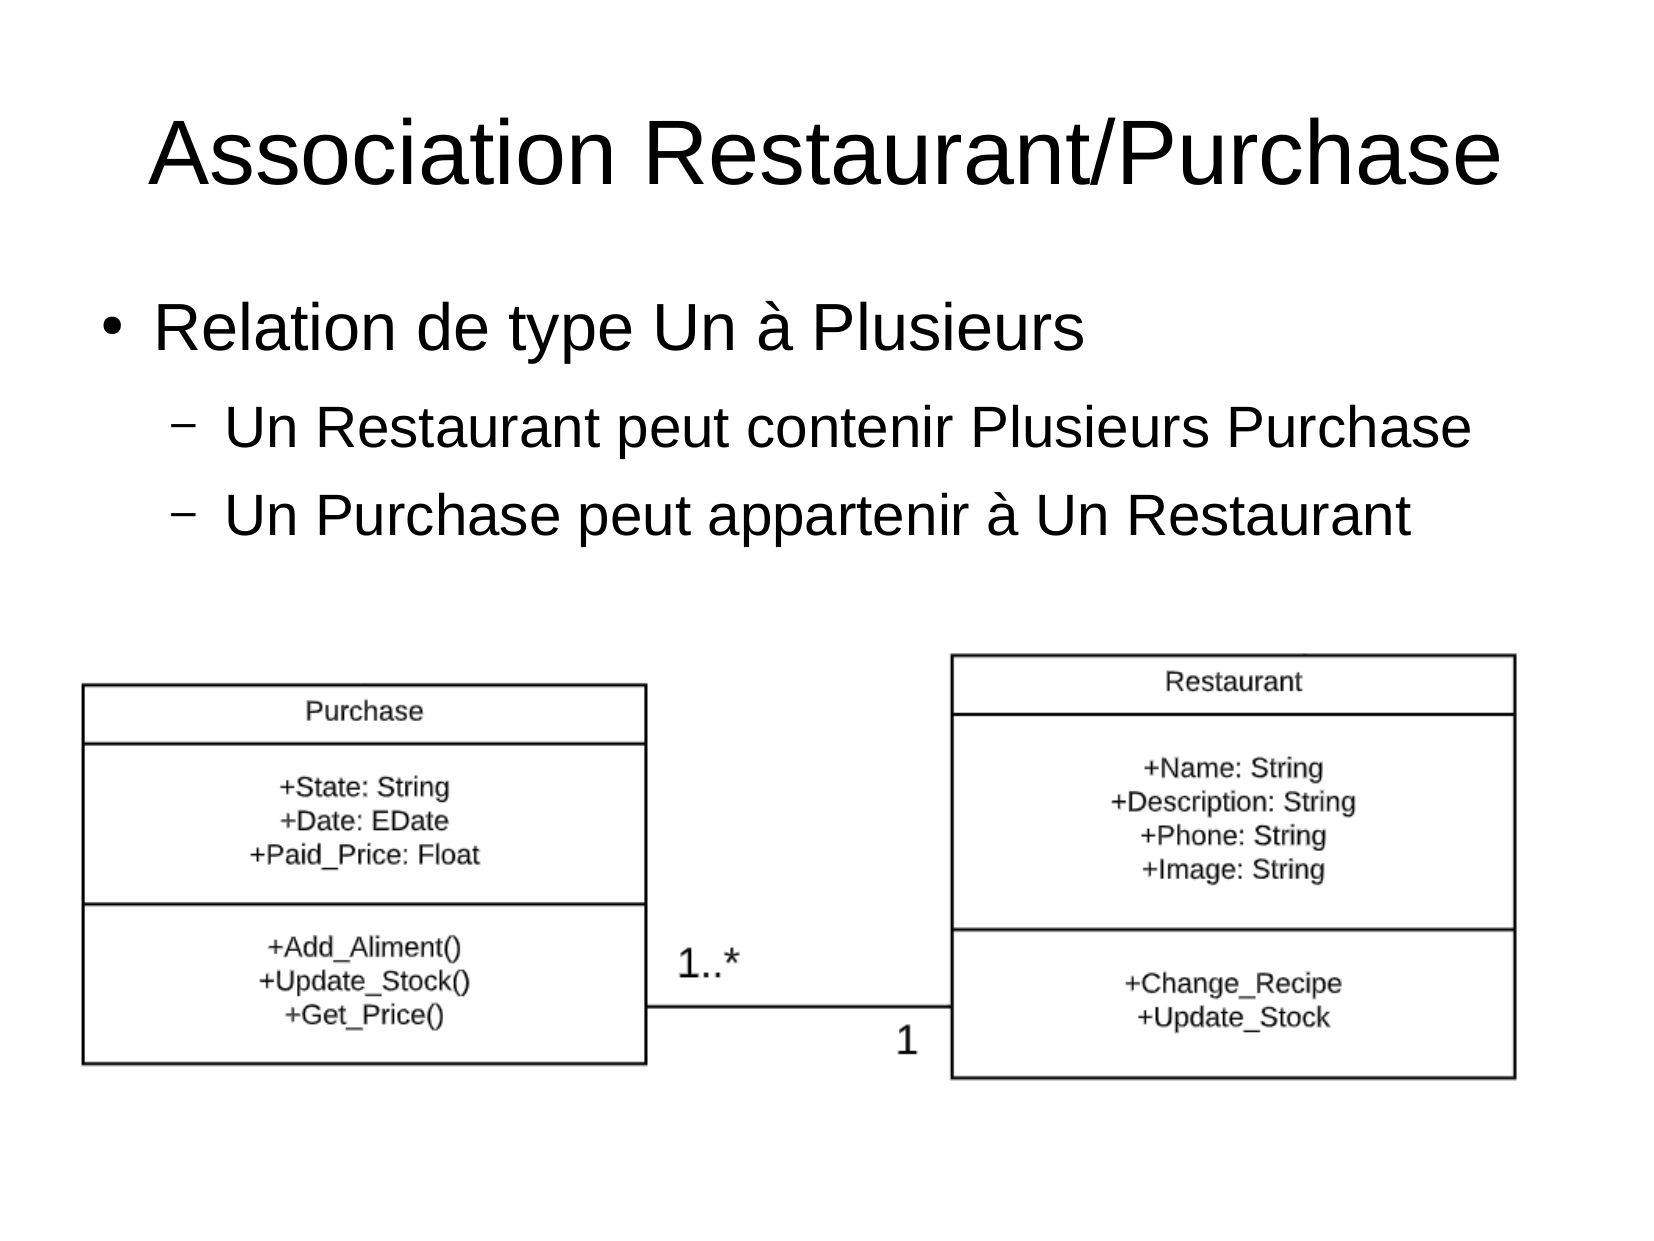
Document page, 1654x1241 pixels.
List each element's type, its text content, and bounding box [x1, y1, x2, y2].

list Relation de type Un à Plusieurs Un Restaurant peut contenir Plusieurs Purchase Un Purchase peut appartenir à Un Restaurant [82, 290, 1571, 1109]
title Association Restaurant/Purchase [82, 49, 1571, 257]
picture [35, 649, 1556, 1095]
